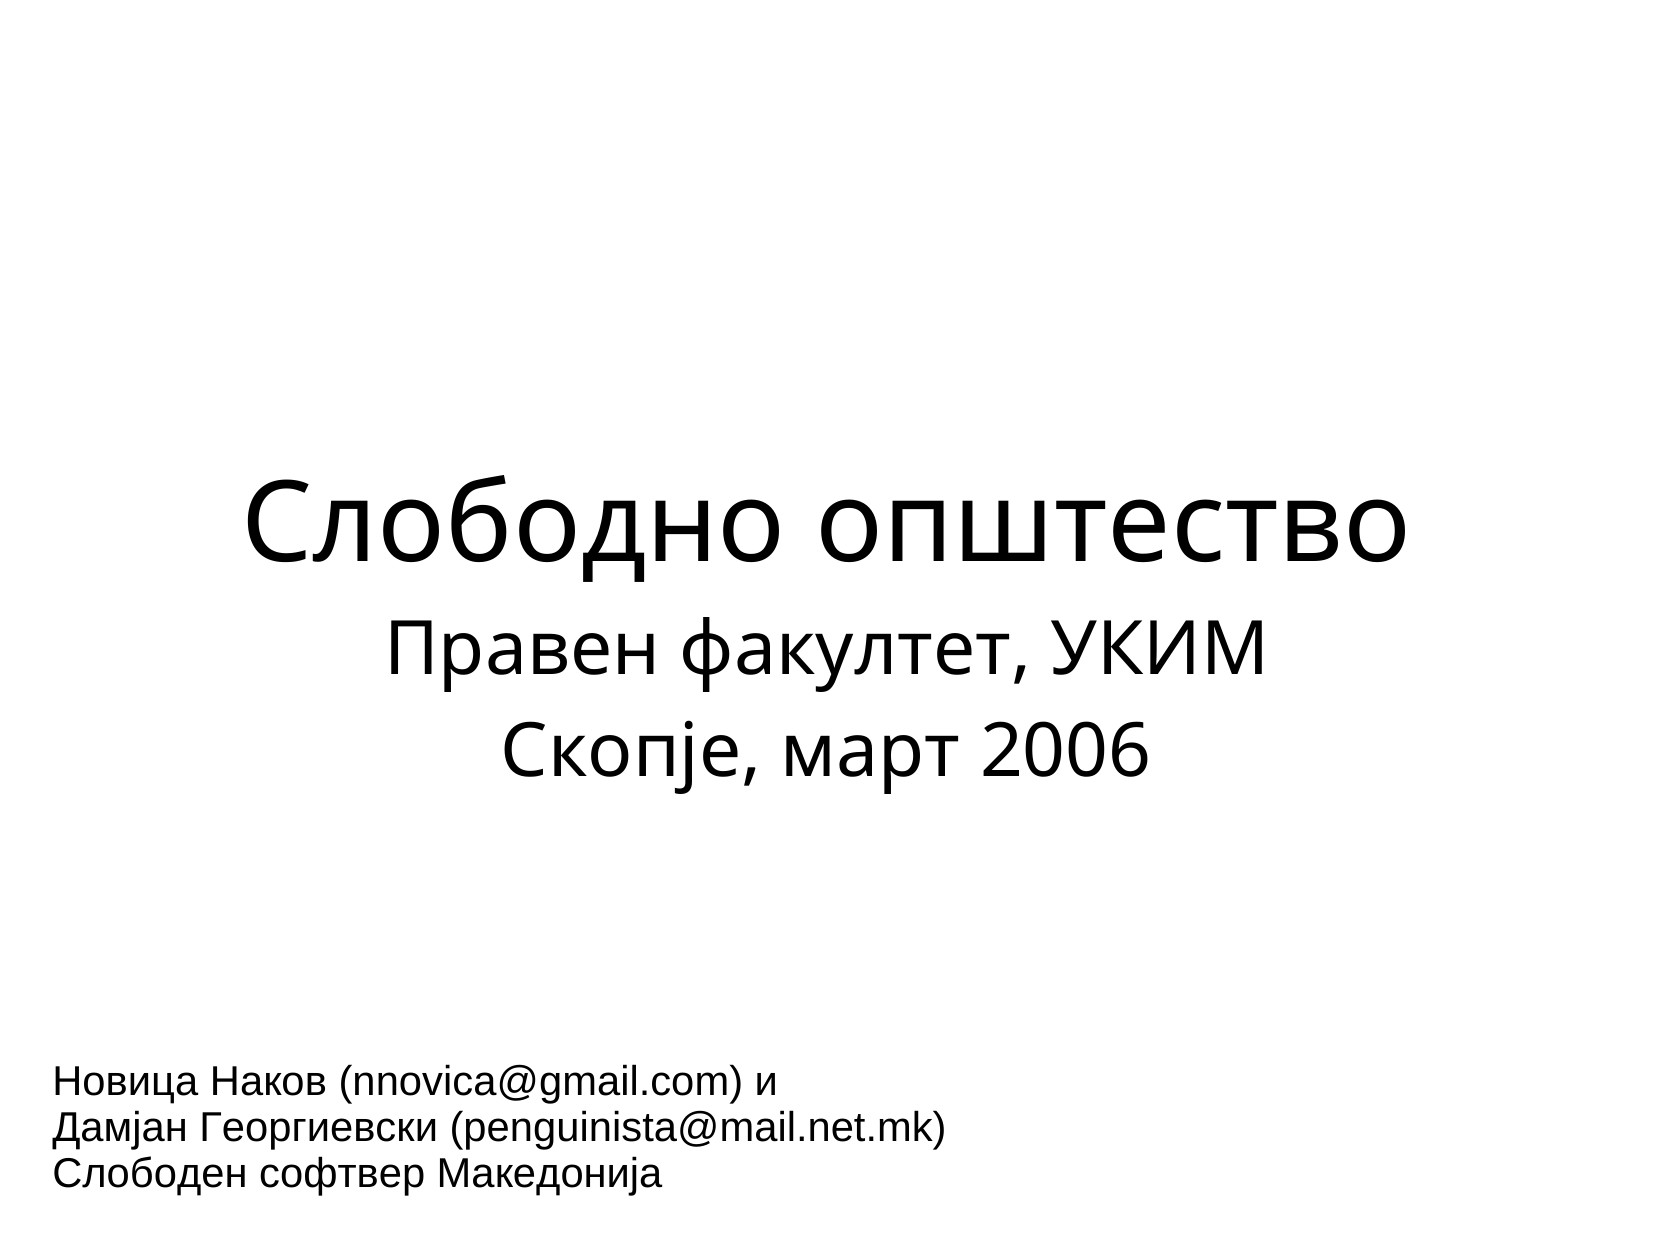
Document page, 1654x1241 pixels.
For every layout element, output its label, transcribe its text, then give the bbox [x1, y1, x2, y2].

text_box Новица Наков (nnovica@gmail.com) и Дамјан Георгиевски (penguinista@mail.net.mk) Слободен софтвер Македонија [37, 1049, 1613, 1205]
subtitle Слободно општество Правен факултет, УКИМ Скопје, март 2006 [0, 207, 1654, 1033]
